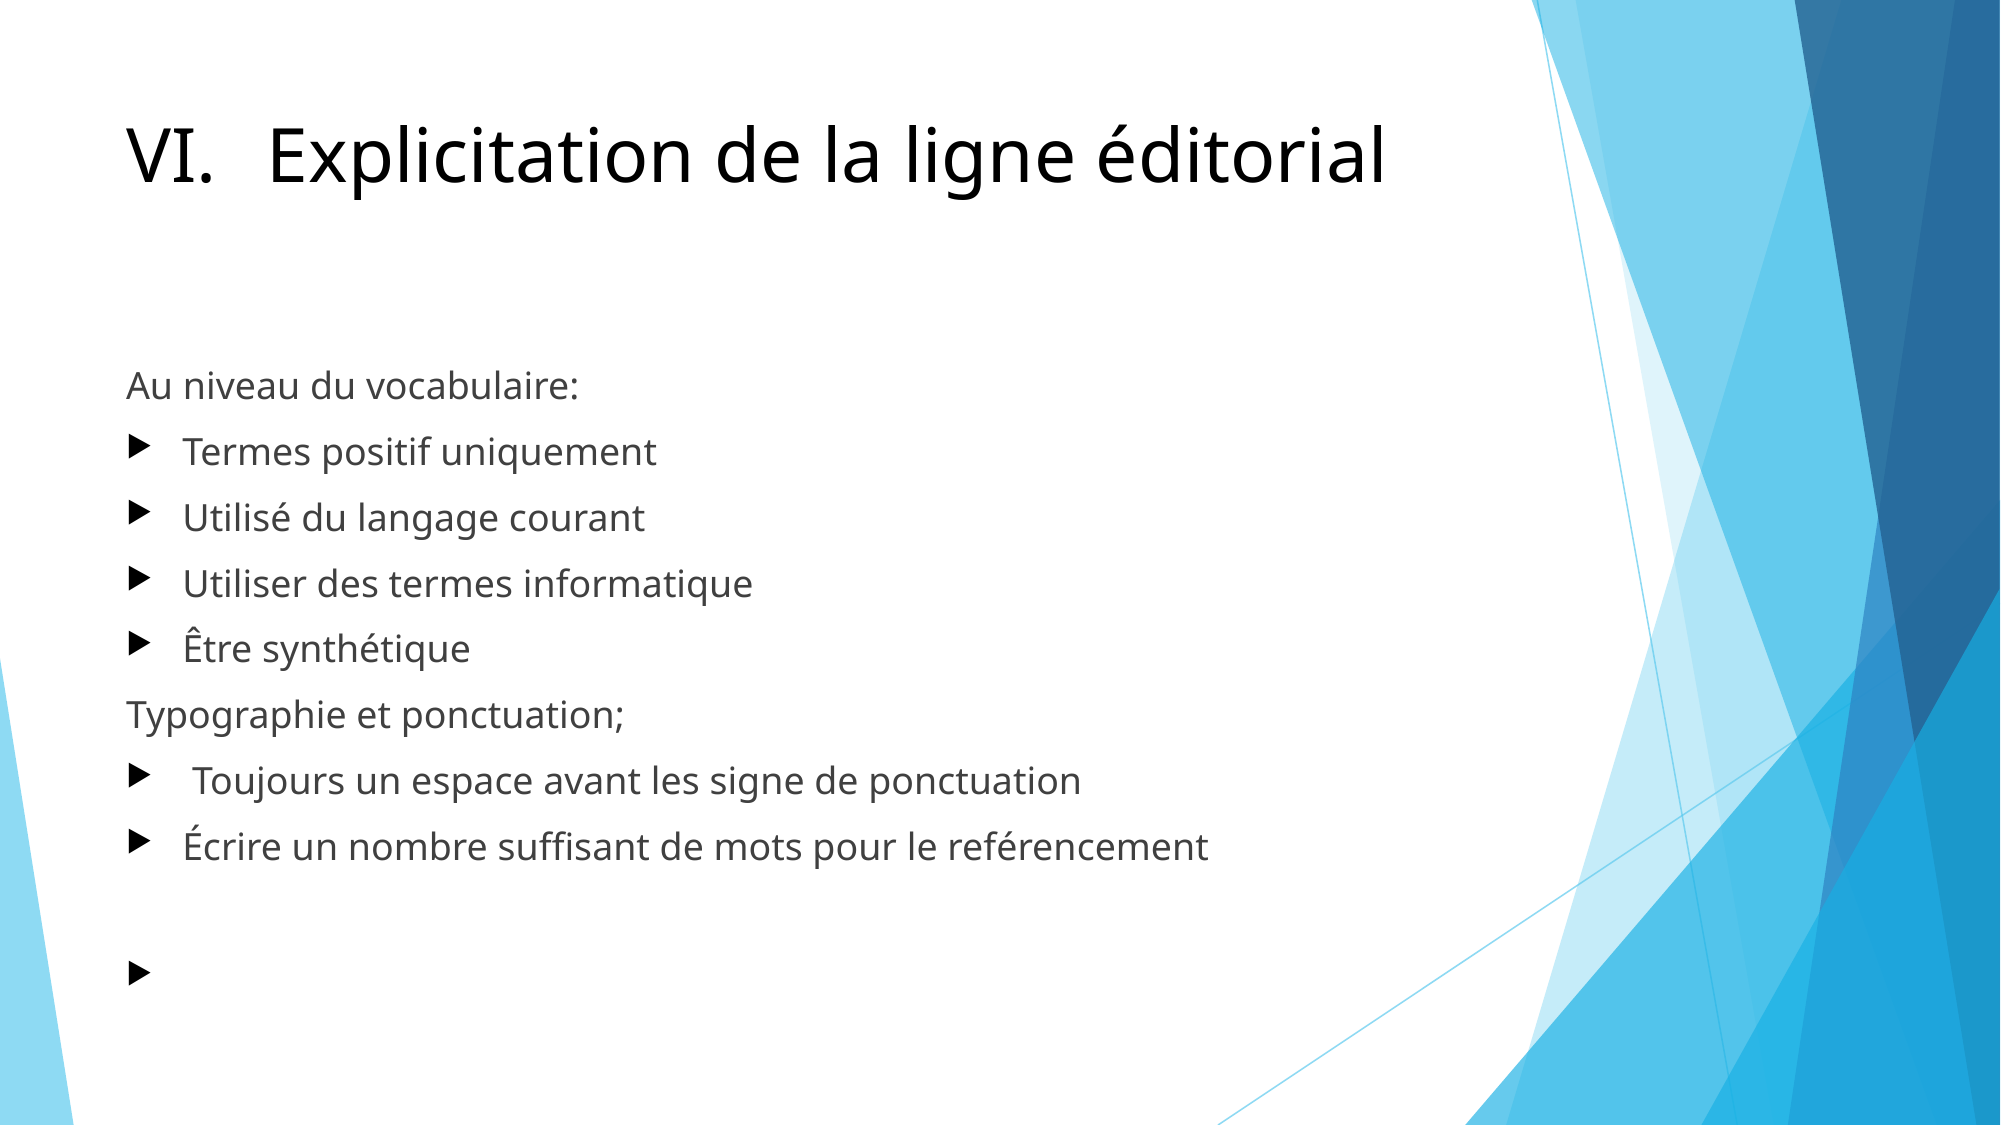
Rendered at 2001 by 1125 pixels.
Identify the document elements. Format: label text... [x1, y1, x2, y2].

title Explicitation de la ligne éditorial [111, 99, 1522, 317]
list Au niveau du vocabulaire: Termes positif uniquement Utilisé du langage courant Utiliser des termes informatique Être synthétique Typographie et ponctuation; Toujours un espace avant les signe de ponctuation Écrire un nombre suffisant de mots pour le reférencement [111, 354, 1522, 992]
